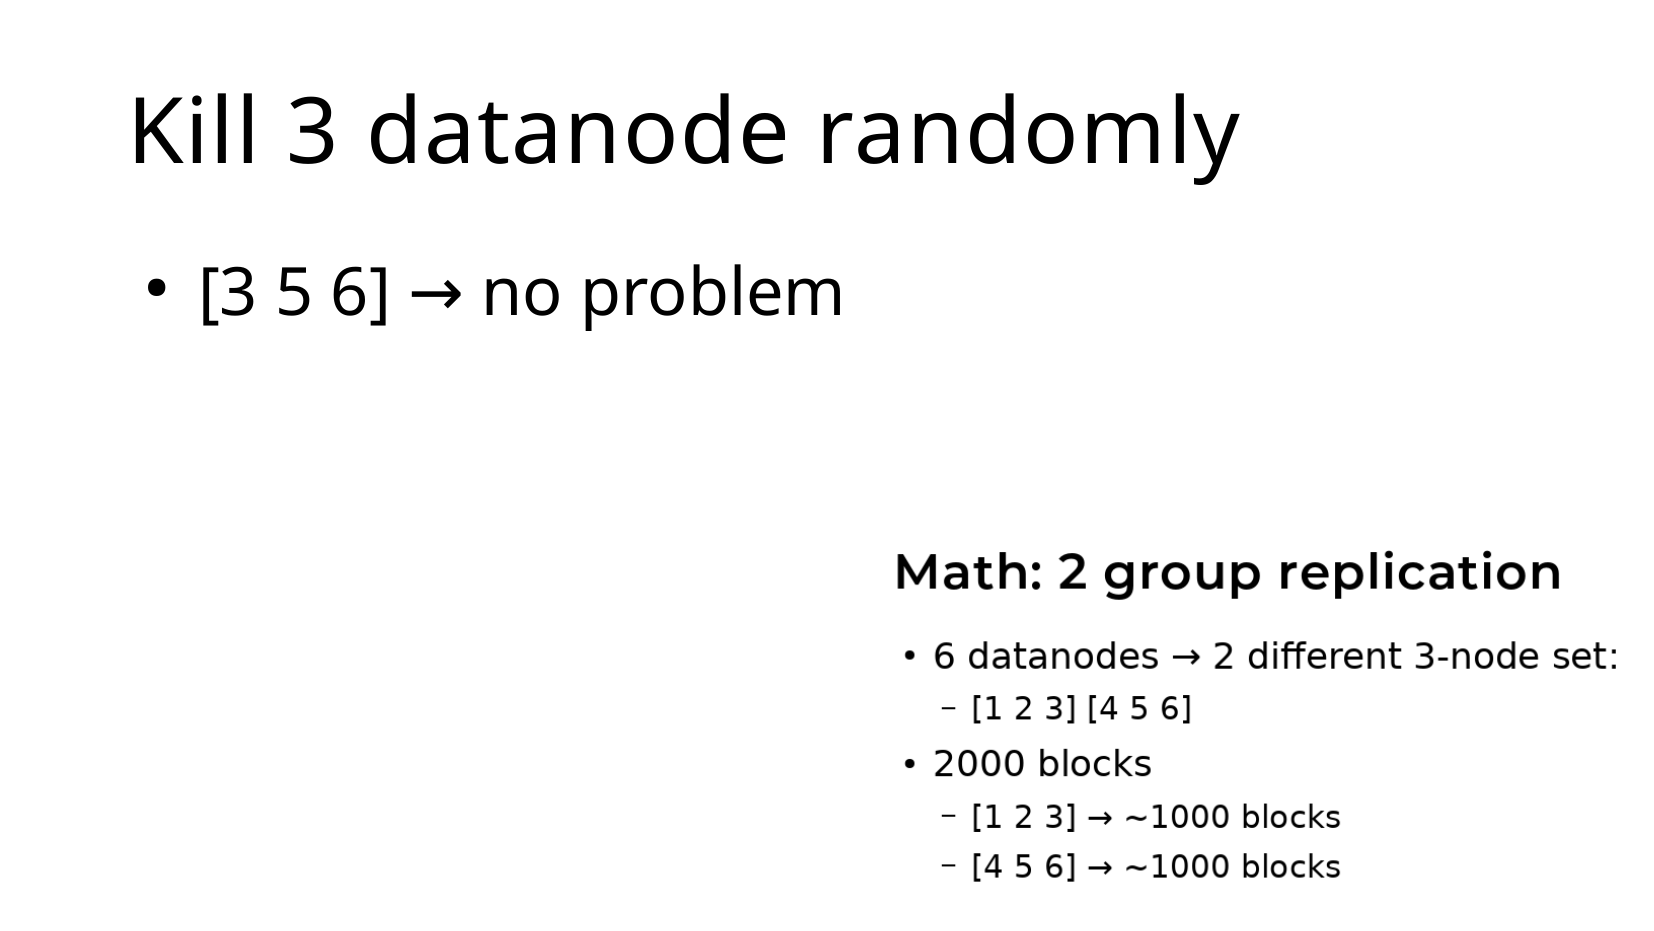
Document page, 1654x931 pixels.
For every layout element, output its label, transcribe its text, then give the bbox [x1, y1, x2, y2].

picture [879, 544, 1629, 907]
list [3 5 6] → no problem [127, 244, 1527, 784]
title Kill 3 datanode randomly [127, 69, 1654, 187]
